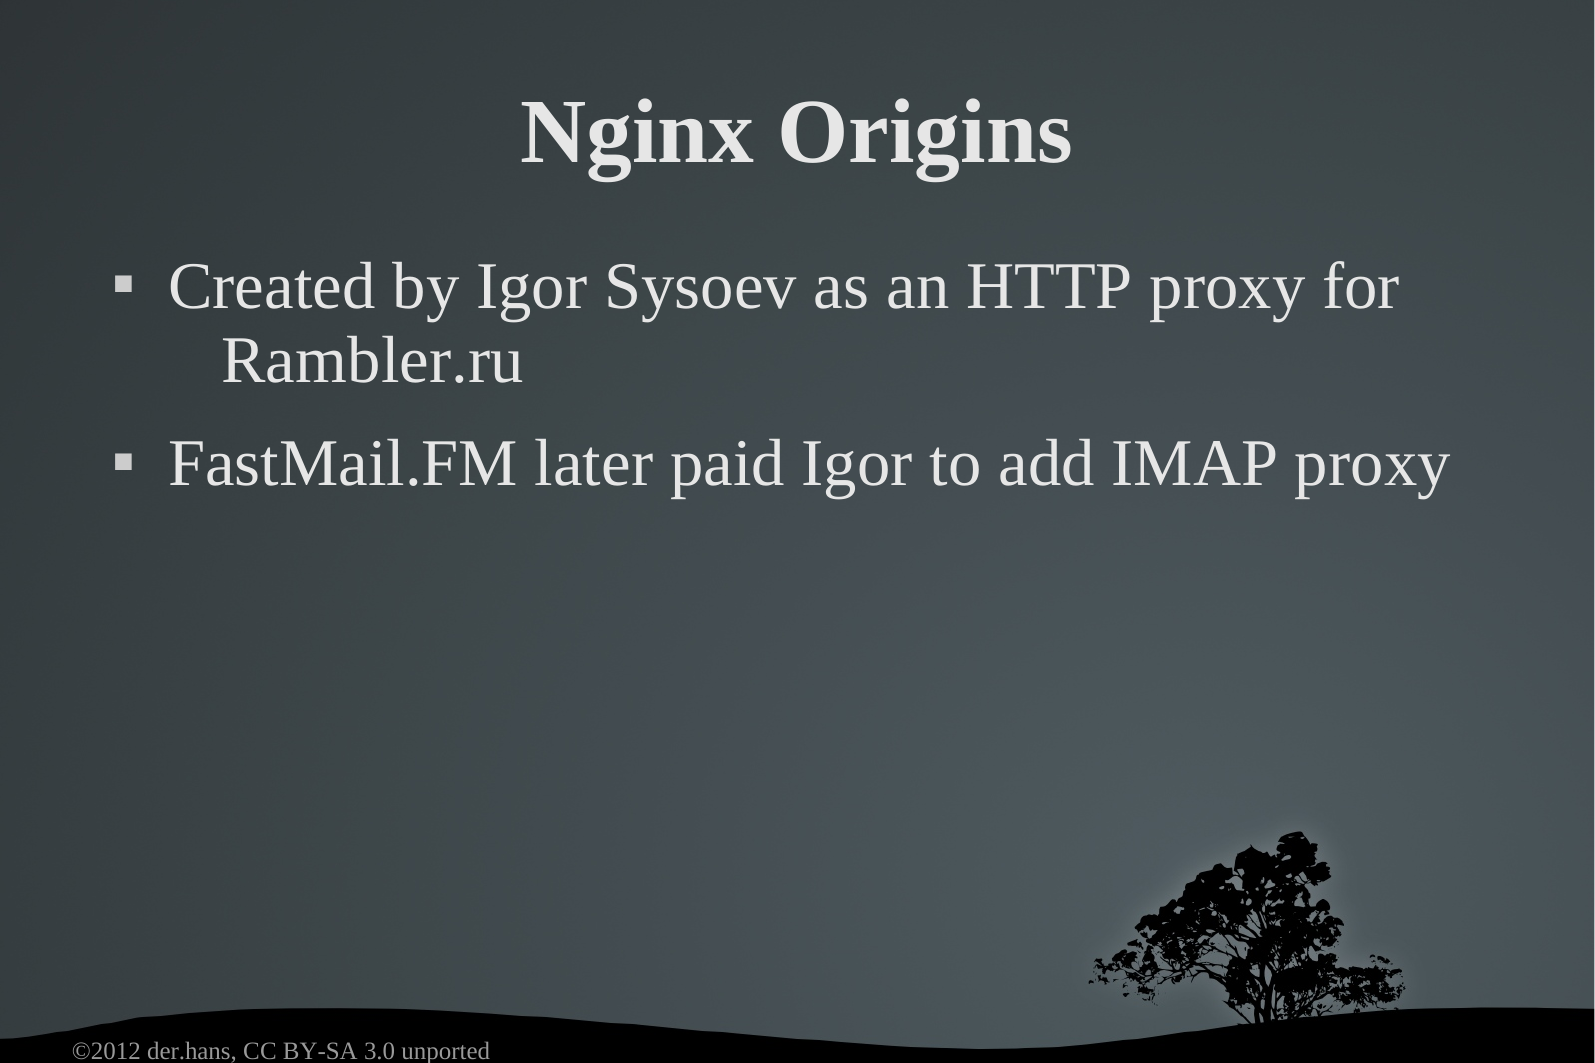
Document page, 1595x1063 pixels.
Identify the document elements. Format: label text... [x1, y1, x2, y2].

list Created by Igor Sysoev as an HTTP proxy for Rambler.ru FastMail.FM later paid Igor to add IMAP proxy [79, 248, 1515, 936]
title Nginx Origins [79, 49, 1515, 213]
picture [430, 1049, 435, 1058]
picture [0, 0, 1595, 1063]
